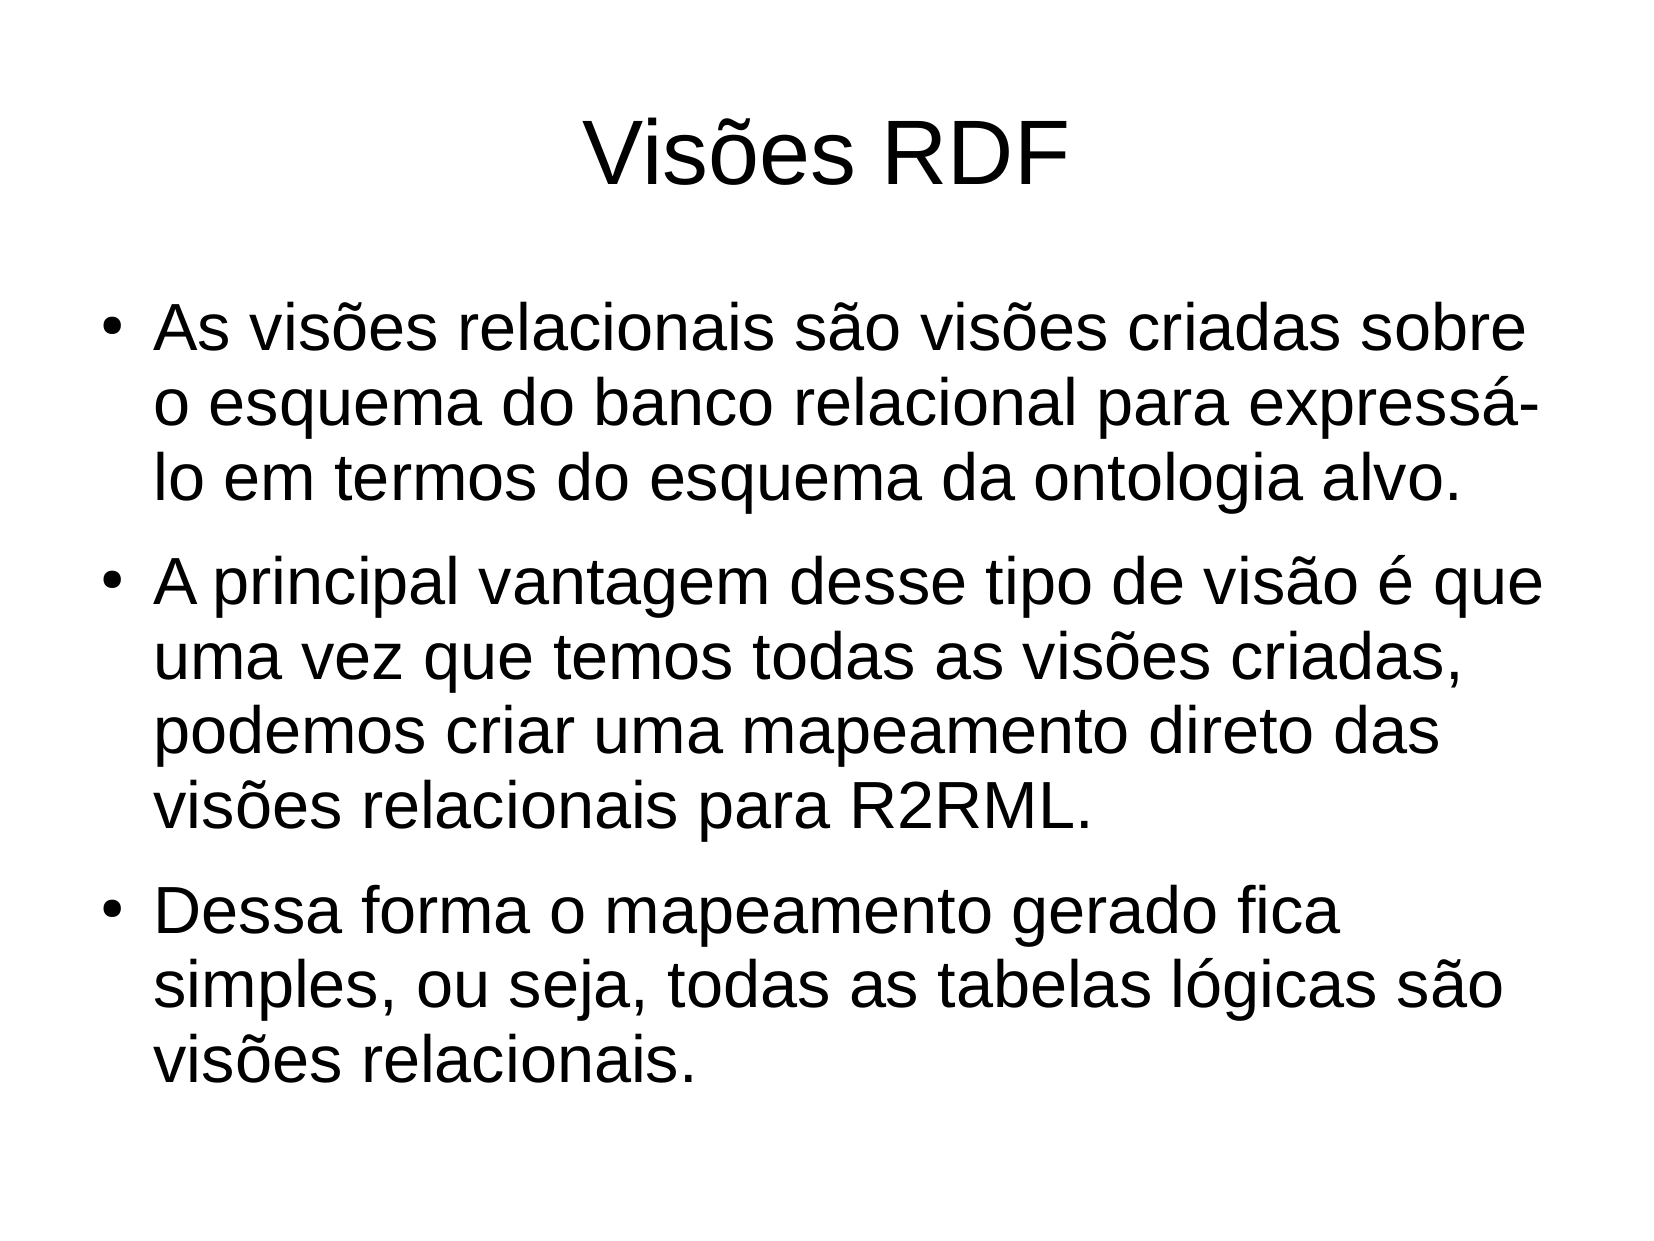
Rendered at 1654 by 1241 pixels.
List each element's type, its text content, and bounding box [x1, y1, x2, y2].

title Visões RDF [82, 49, 1571, 257]
list As visões relacionais são visões criadas sobre o esquema do banco relacional para expressá-lo em termos do esquema da ontologia alvo. A principal vantagem desse tipo de visão é que uma vez que temos todas as visões criadas, podemos criar uma mapeamento direto das visões relacionais para R2RML. Dessa forma o mapeamento gerado fica simples, ou seja, todas as tabelas lógicas são visões relacionais. [82, 290, 1571, 1109]
